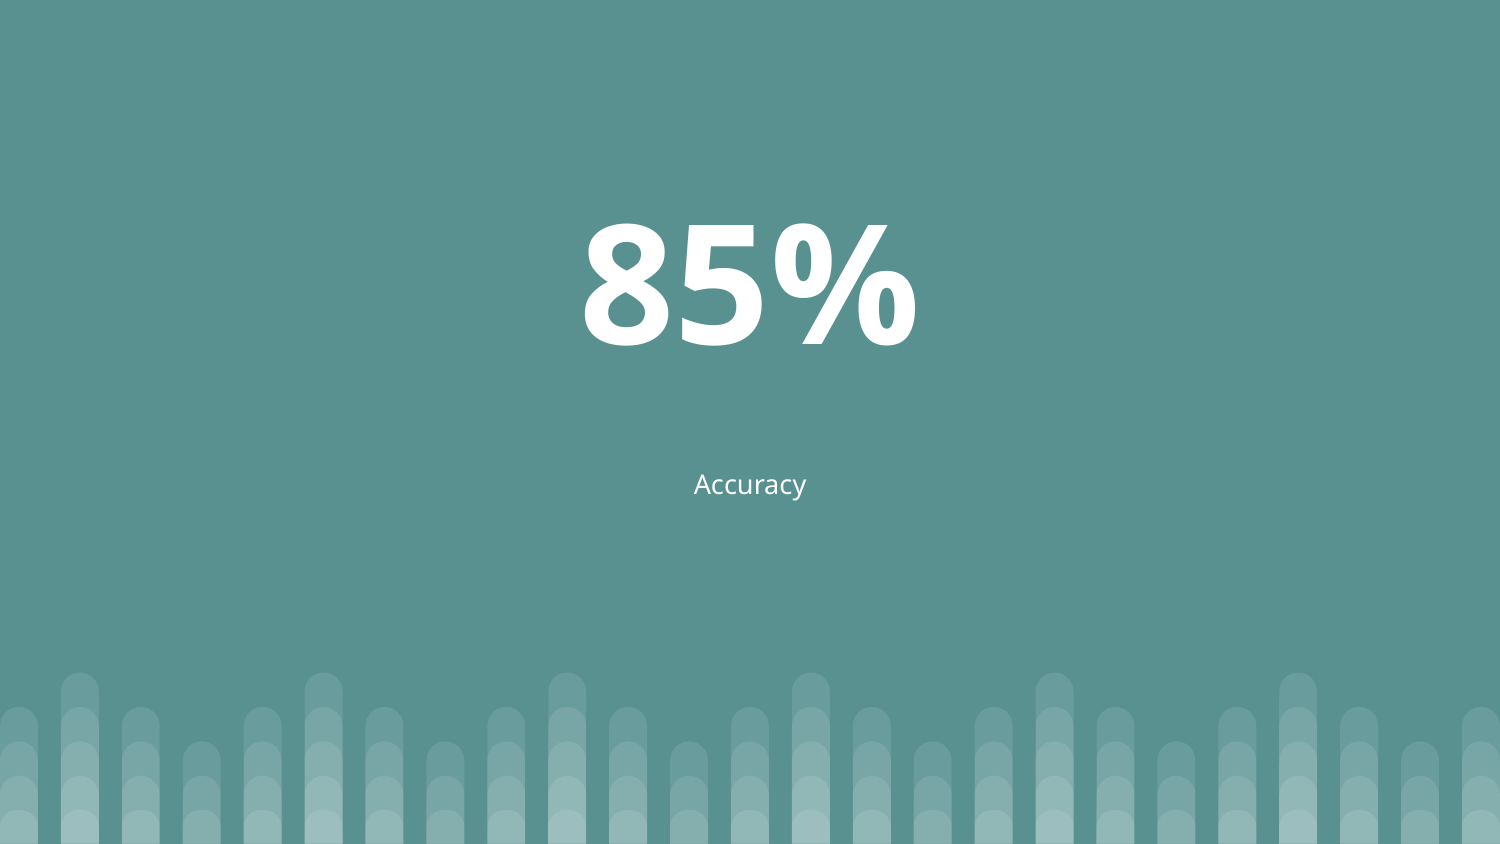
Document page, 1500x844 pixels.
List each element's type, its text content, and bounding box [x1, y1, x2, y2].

title 85% [227, 126, 1273, 433]
list Accuracy [227, 444, 1273, 628]
